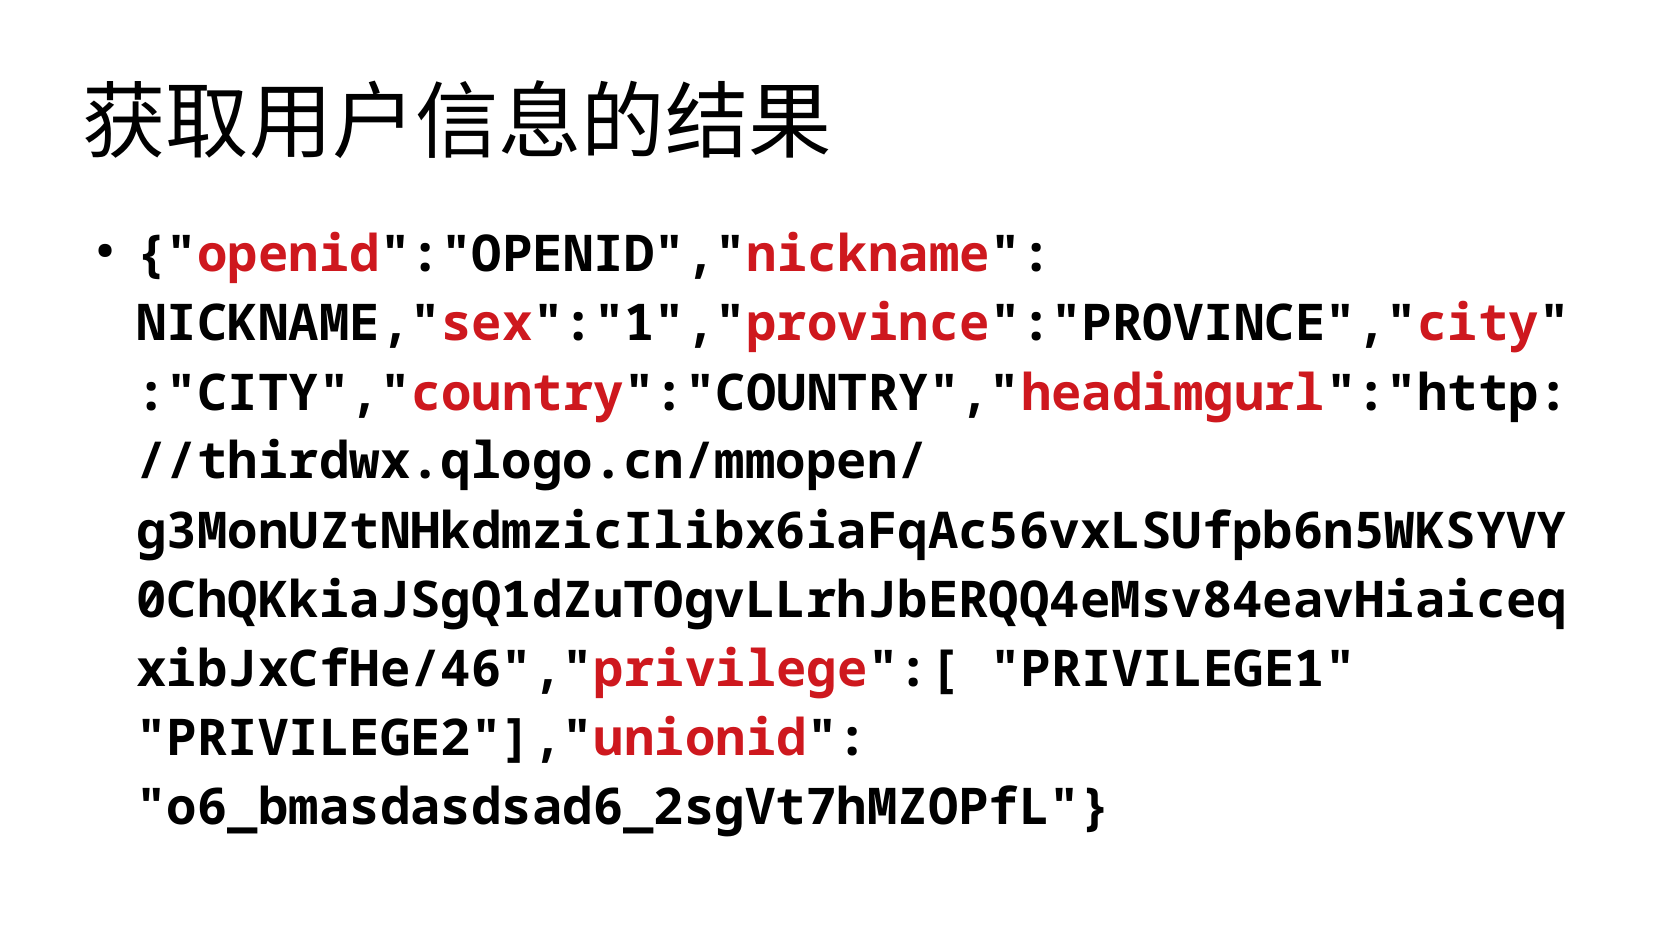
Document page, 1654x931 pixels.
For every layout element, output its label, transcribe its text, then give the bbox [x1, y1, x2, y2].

list {"openid":"OPENID","nickname": NICKNAME,"sex":"1","province":"PROVINCE","city":"CITY","country":"COUNTRY","headimgurl":"http://thirdwx.qlogo.cn/mmopen/g3MonUZtNHkdmzicIlibx6iaFqAc56vxLSUfpb6n5WKSYVY0ChQKkiaJSgQ1dZuTOgvLLrhJbERQQ4eMsv84eavHiaiceqxibJxCfHe/46","privilege":[ "PRIVILEGE1" "PRIVILEGE2"],"unionid": "o6_bmasdasdsad6_2sgVt7hMZOPfL"} [82, 217, 1571, 848]
title 获取用户信息的结果 [82, 37, 1571, 193]
